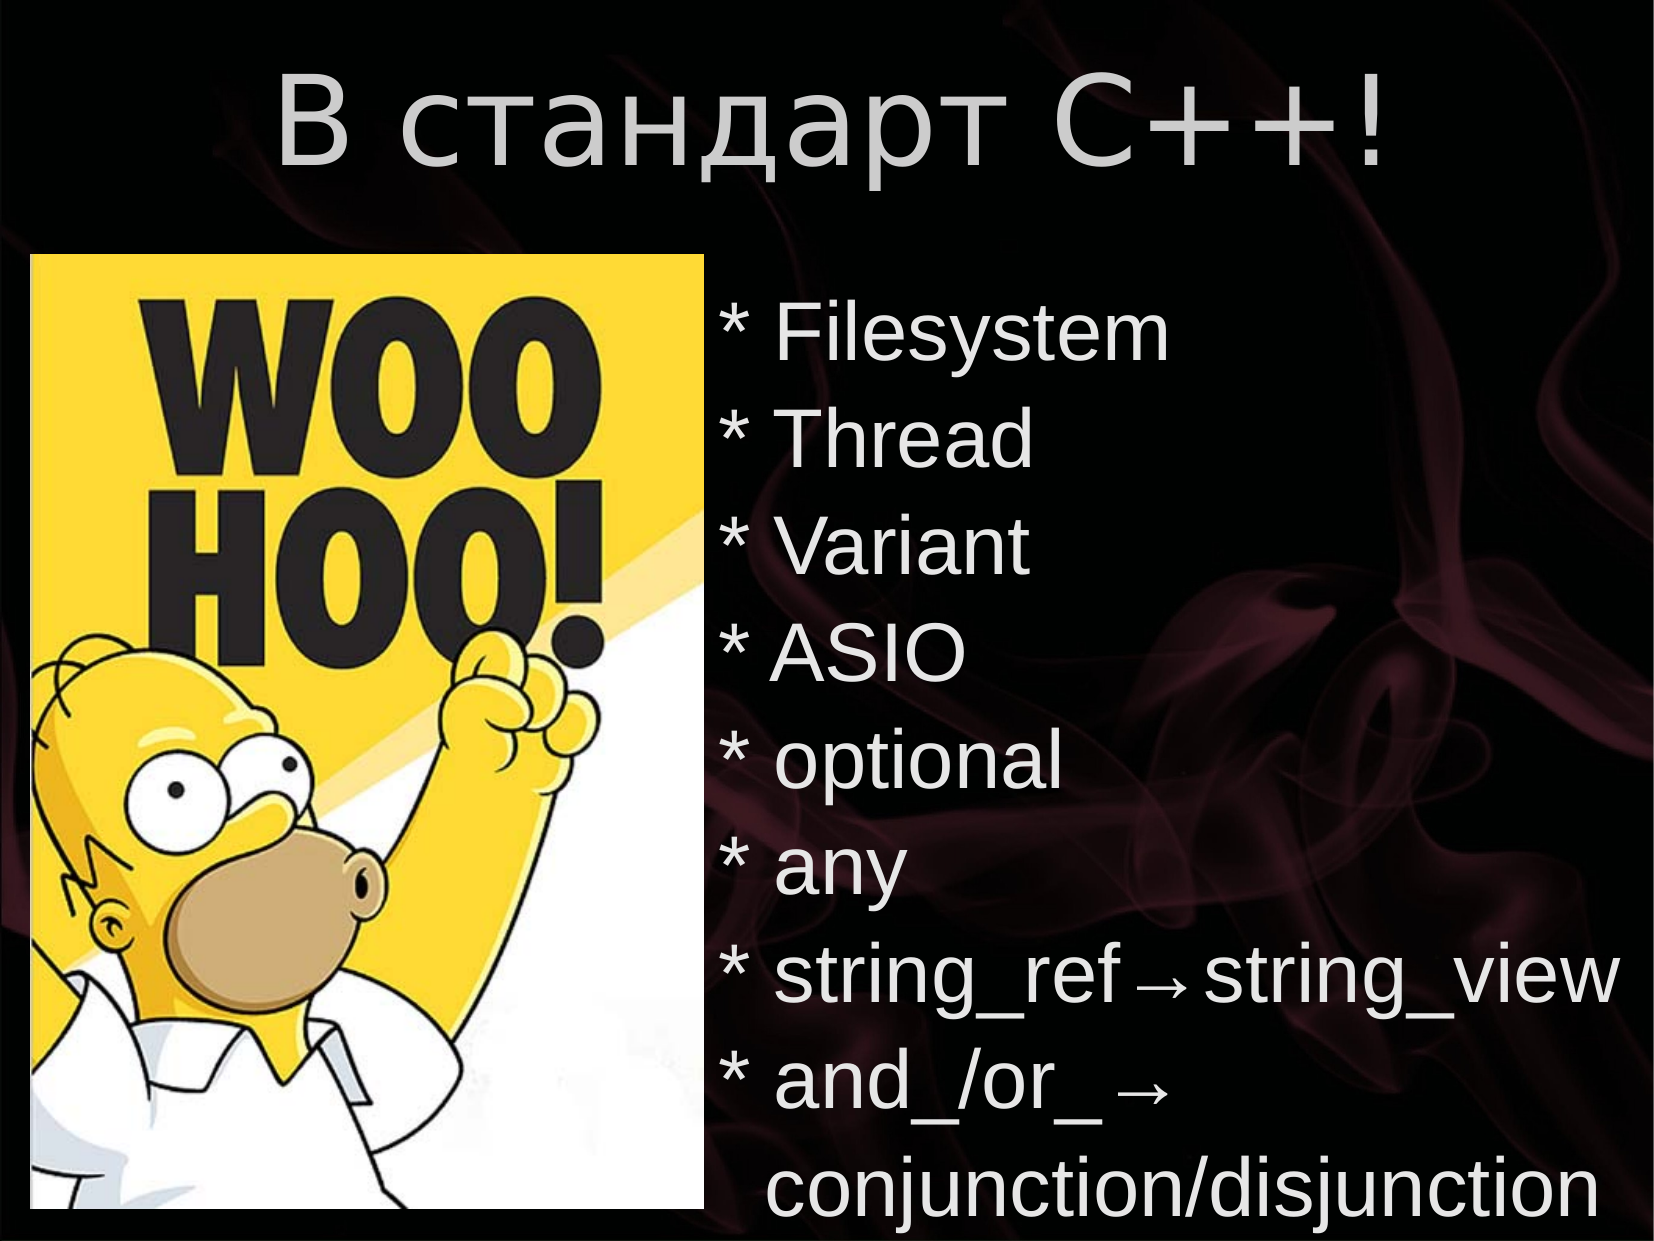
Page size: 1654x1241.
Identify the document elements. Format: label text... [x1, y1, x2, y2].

picture [0, 0, 1654, 1241]
title В стандарт C++! [90, 45, 1579, 200]
text_box * Filesystem * Thread * Variant * ASIO * optional * any * string_ref→string_view * and_/or_→ conjunction/disjunction [703, 263, 1654, 1230]
